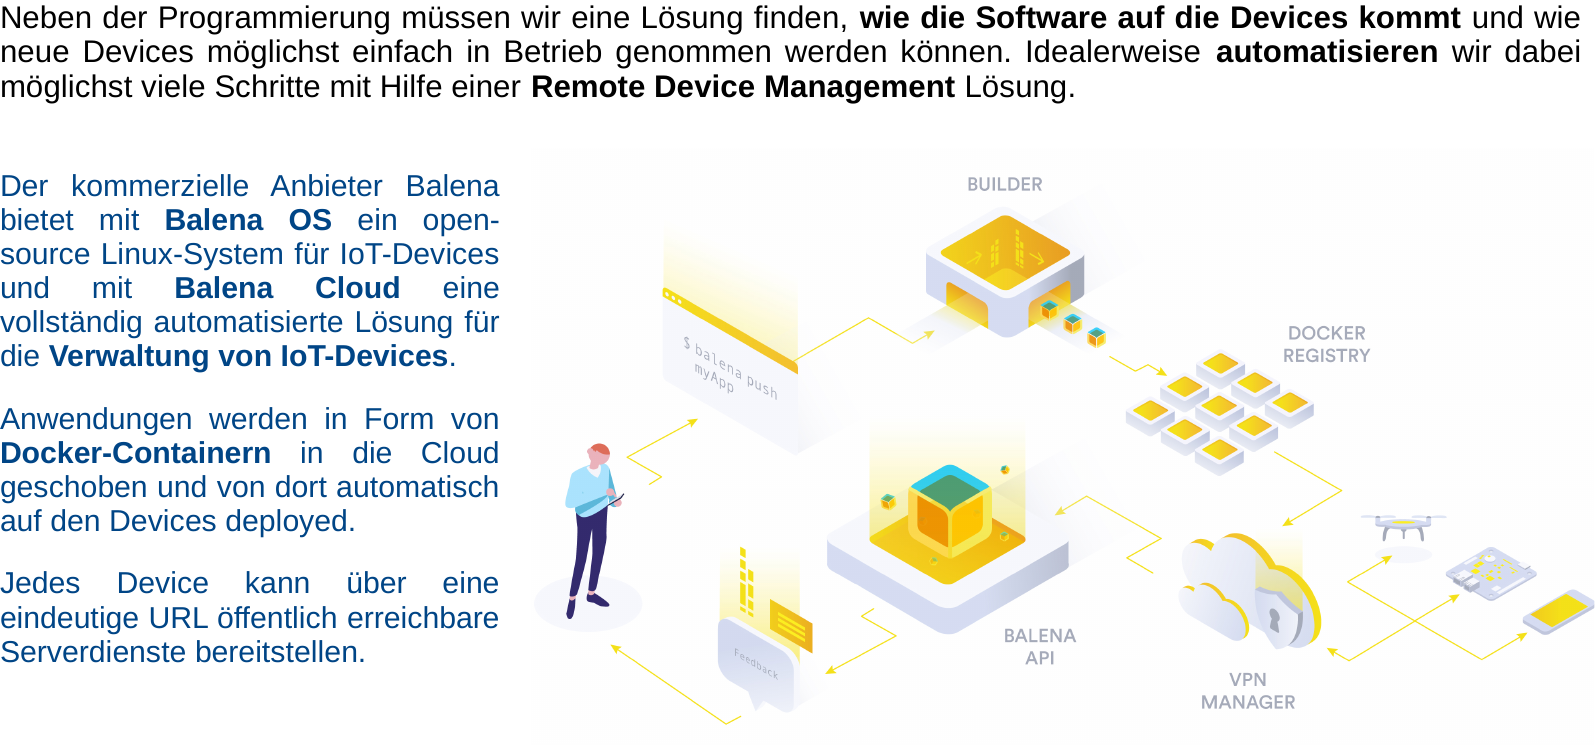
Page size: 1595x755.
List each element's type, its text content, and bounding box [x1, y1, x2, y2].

list Neben der Programmierung müssen wir eine Lösung finden, wie die Software auf die Devices kommt und wie neue Devices möglichst einfach in Betrieb genommen werden können. Idealerweise automatisieren wir dabei möglichst viele Schritte mit Hilfe einer Remote Device Management Lösung. [0, 0, 1582, 128]
picture [531, 148, 1595, 745]
list Der kommerzielle Anbieter Balena bietet mit Balena OS ein open-source Linux-System für IoT-Devices und mit Balena Cloud eine vollständig automatisierte Lösung für die Verwaltung von IoT-Devices. Anwendungen werden in Form von Docker-Containern in die Cloud geschoben und von dort automatisch auf den Devices deployed. Jedes Device kann über eine eindeutige URL öffentlich erreichbare Serverdienste bereitstellen. [0, 169, 500, 755]
